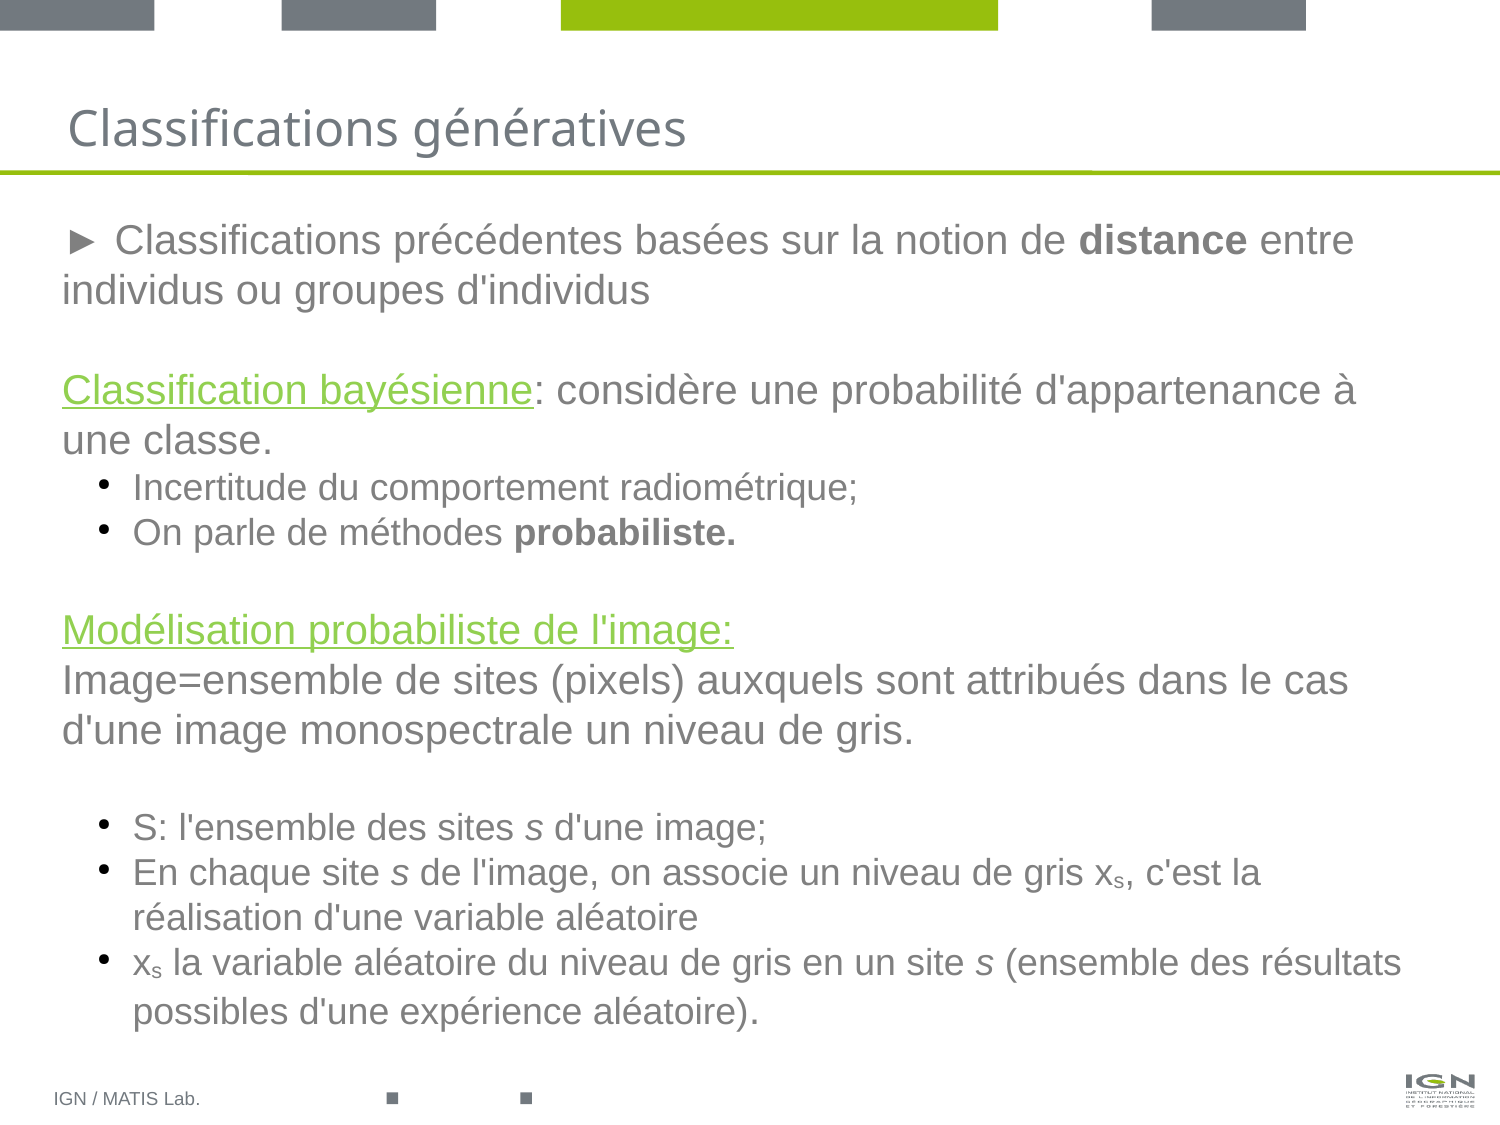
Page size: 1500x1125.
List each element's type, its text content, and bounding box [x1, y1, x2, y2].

text_box Classifications génératives [53, 80, 1425, 173]
picture [1404, 1074, 1475, 1108]
text_box ► Classifications précédentes basées sur la notion de distance entre individus ou groupes d'individus Classification bayésienne: considère une probabilité d'appartenance à une classe. Incertitude du comportement radiométrique; On parle de méthodes probabiliste. Modélisation probabiliste de l'image: Image=ensemble de sites (pixels) auxquels sont attribués dans le cas d'une image monospectrale un niveau de gris. S: l'ensemble des sites s d'une image; En chaque site s de l'image, on associe un niveau de gris xs, c'est la réalisation d'une variable aléatoire xs la variable aléatoire du niveau de gris en un site s (ensemble des résultats possibles d'une expérience aléatoire). [47, 205, 1430, 981]
text_box IGN / MATIS Lab. [38, 1067, 514, 1125]
